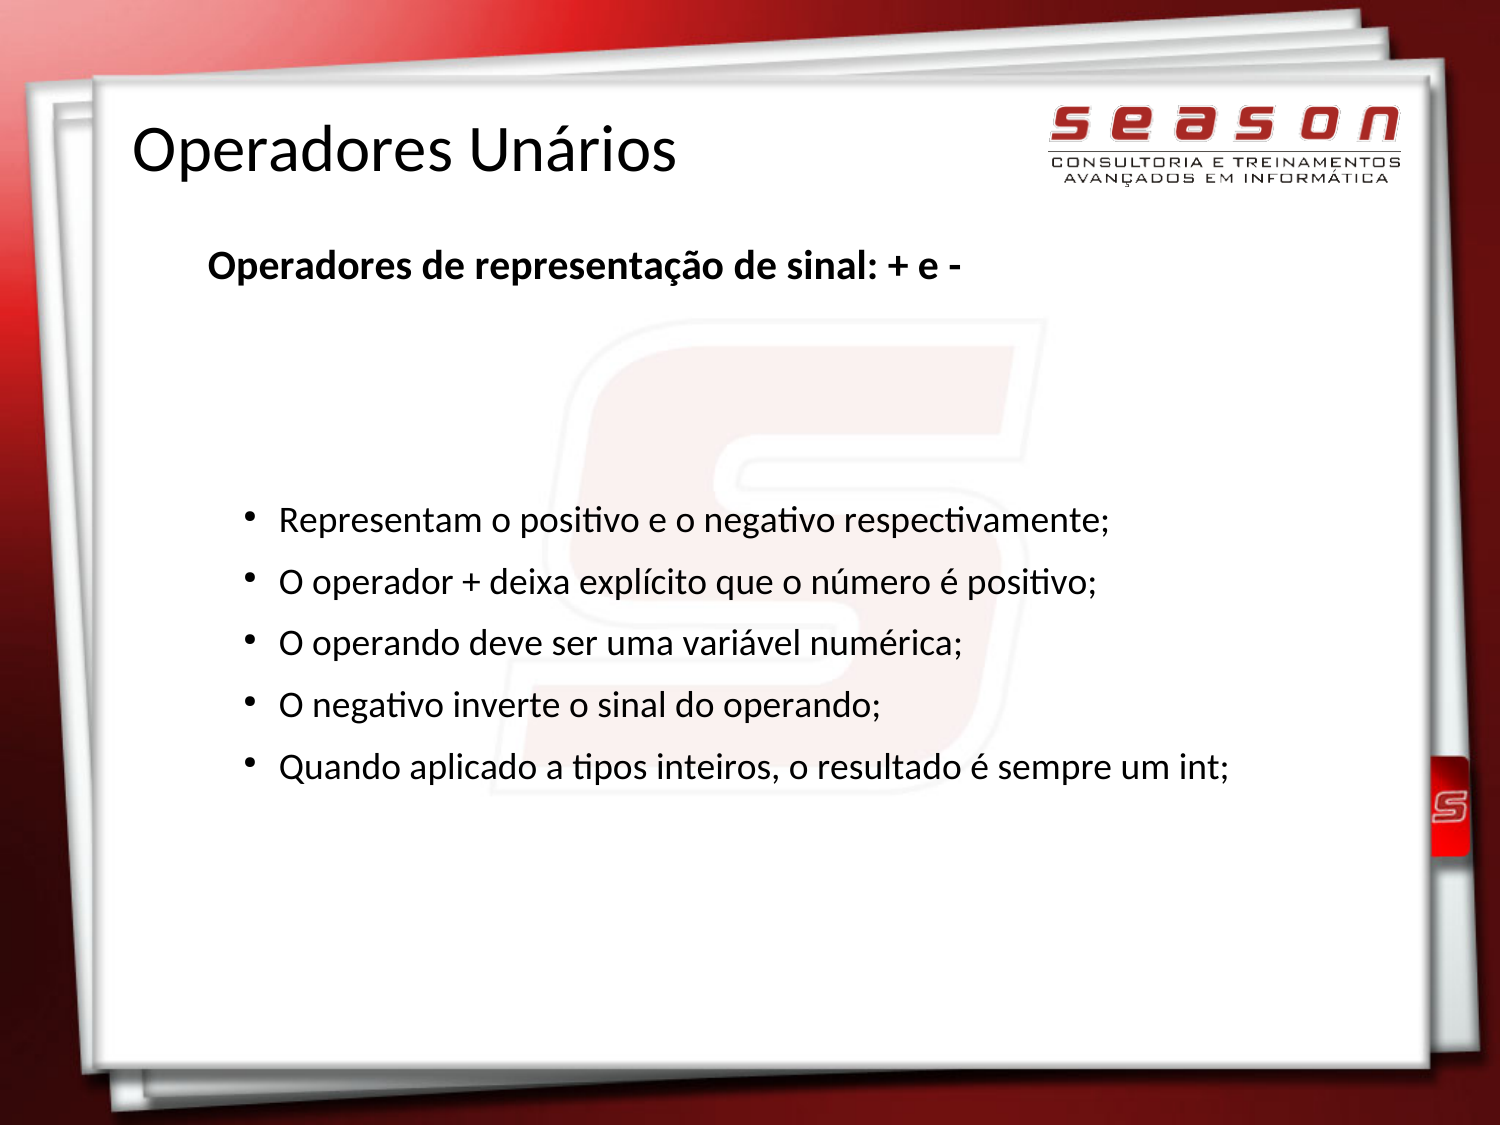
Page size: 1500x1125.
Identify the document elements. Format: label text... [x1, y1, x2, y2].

picture [0, 0, 1500, 1125]
text_box Representam o positivo e o negativo respectivamente; O operador + deixa explícito que o número é positivo; O operando deve ser uma variável numérica; O negativo inverte o sinal do operando; Quando aplicado a tipos inteiros, o resultado é sempre um int; [207, 307, 1328, 975]
title Operadores Unários [118, 33, 1394, 257]
text_box Operadores de representação de sinal: + e - [207, 231, 1328, 296]
